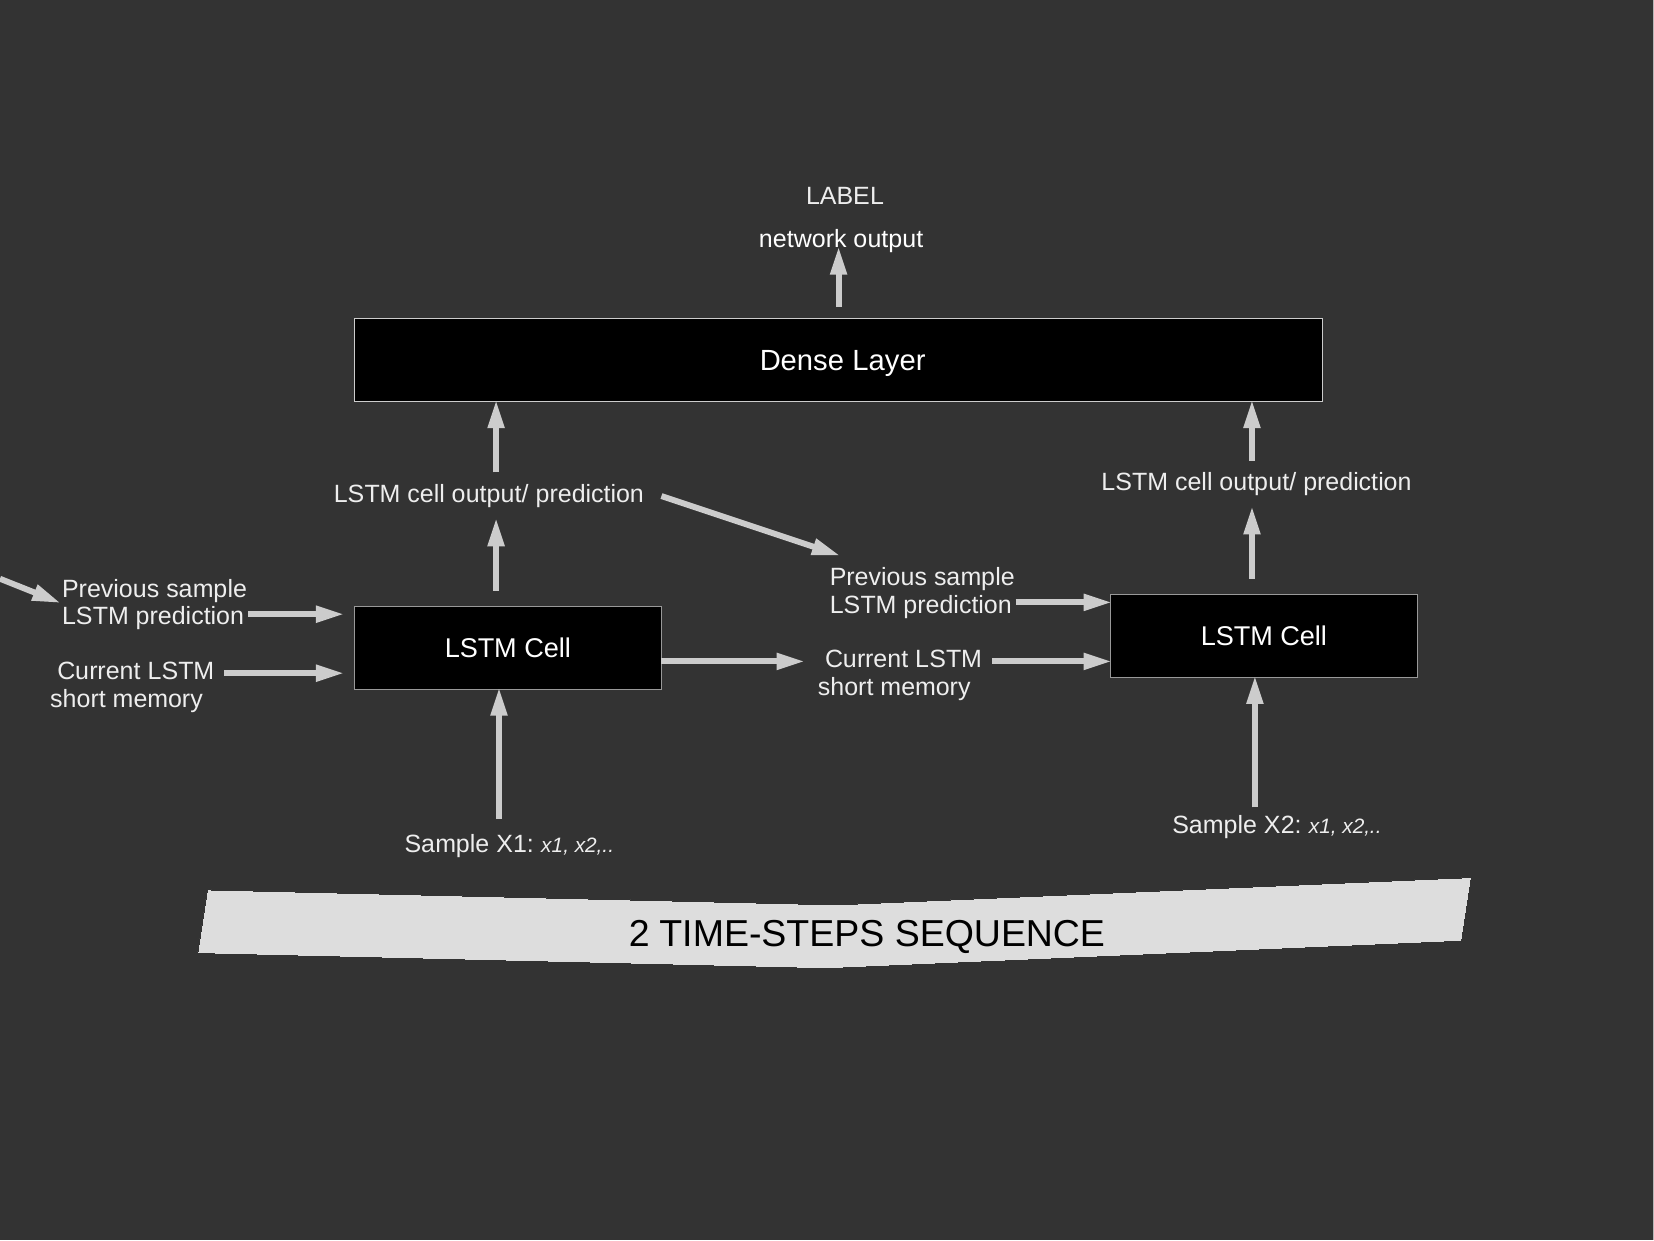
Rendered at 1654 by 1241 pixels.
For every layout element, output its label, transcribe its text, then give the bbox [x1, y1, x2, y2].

text_box Previous sample LSTM prediction [47, 566, 284, 638]
text_box 2 TIME-STEPS SEQUENCE [614, 905, 1217, 1004]
text_box Previous sample LSTM prediction [814, 555, 1052, 626]
text_box Current LSTM short memory [803, 637, 1040, 709]
text_box LSTM cell output/ prediction [1086, 460, 1453, 508]
text_box LSTM Cell [1110, 594, 1418, 678]
text_box [197, 889, 614, 964]
text_box LSTM Cell [354, 606, 662, 690]
text_box Sample X1: x1, x2,.. [389, 822, 662, 922]
text_box Sample X2: x1, x2,.. [1157, 803, 1430, 902]
text_box LABEL [791, 174, 910, 217]
text_box Dense Layer [354, 318, 1323, 402]
text_box [662, 877, 1472, 952]
text_box Current LSTM short memory [35, 649, 272, 721]
text_box network output [744, 216, 981, 265]
text_box LSTM cell output/ prediction [318, 472, 686, 520]
